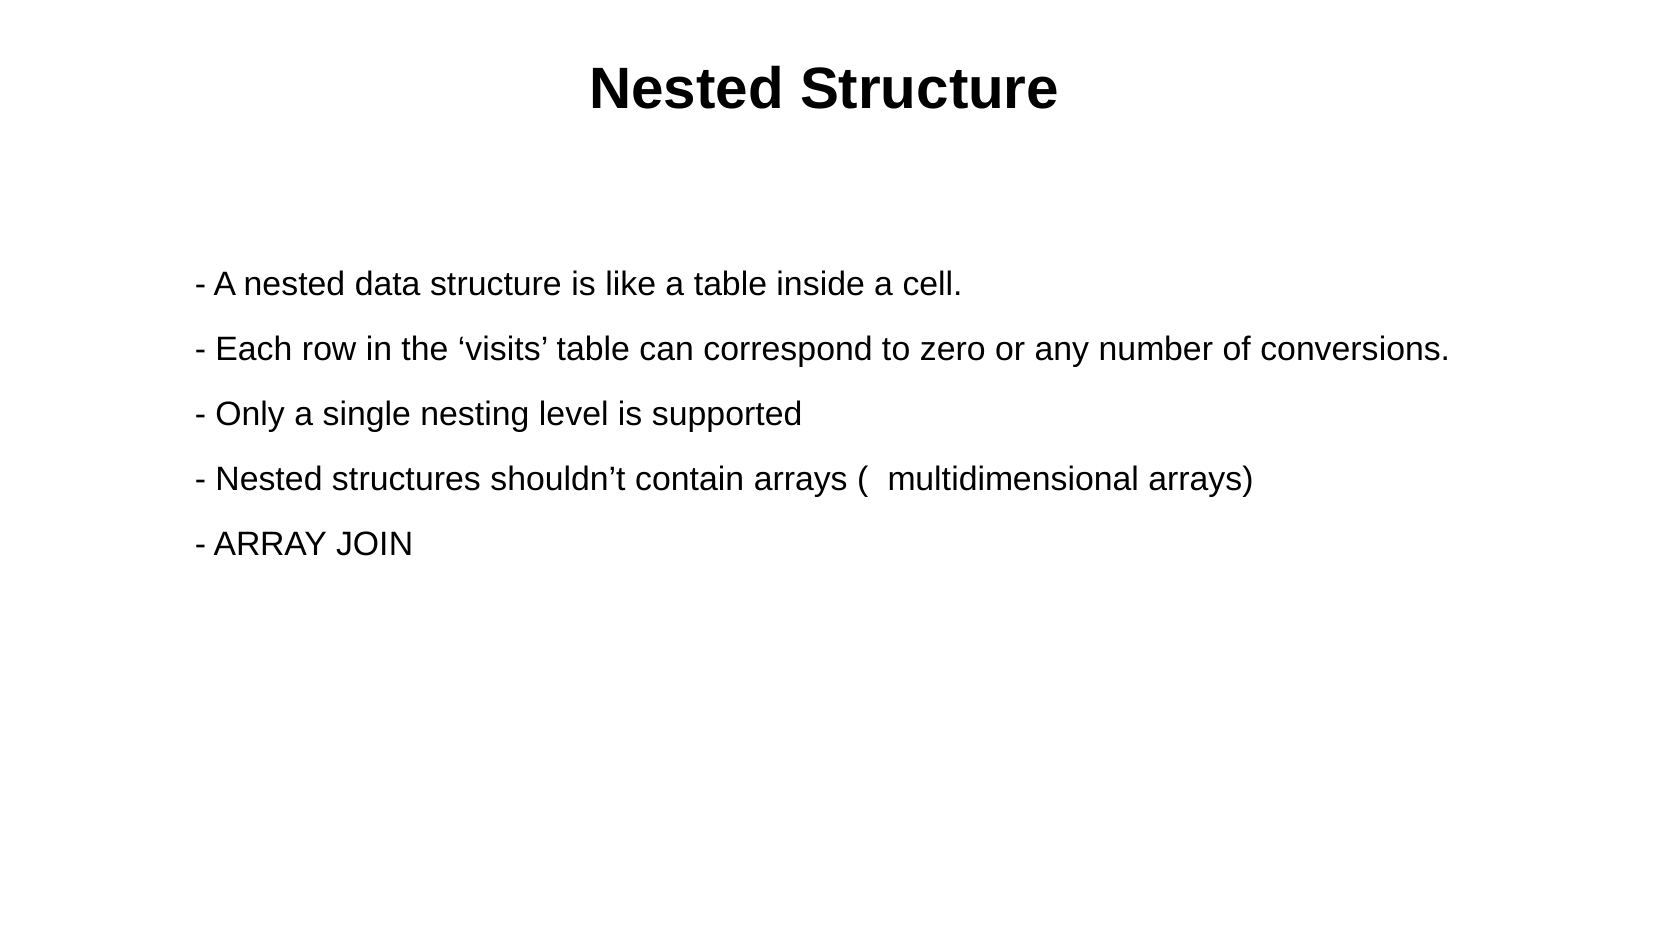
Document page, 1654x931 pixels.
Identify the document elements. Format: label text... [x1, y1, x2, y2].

text_box - A nested data structure is like a table inside a cell. - Each row in the ‘visits’ table can correspond to zero or any number of conversions. - Only a single nesting level is supported - Nested structures shouldn’t contain arrays ( multidimensional arrays) - ARRAY JOIN [180, 255, 1465, 595]
text_box Nested Structure [509, 48, 1091, 129]
